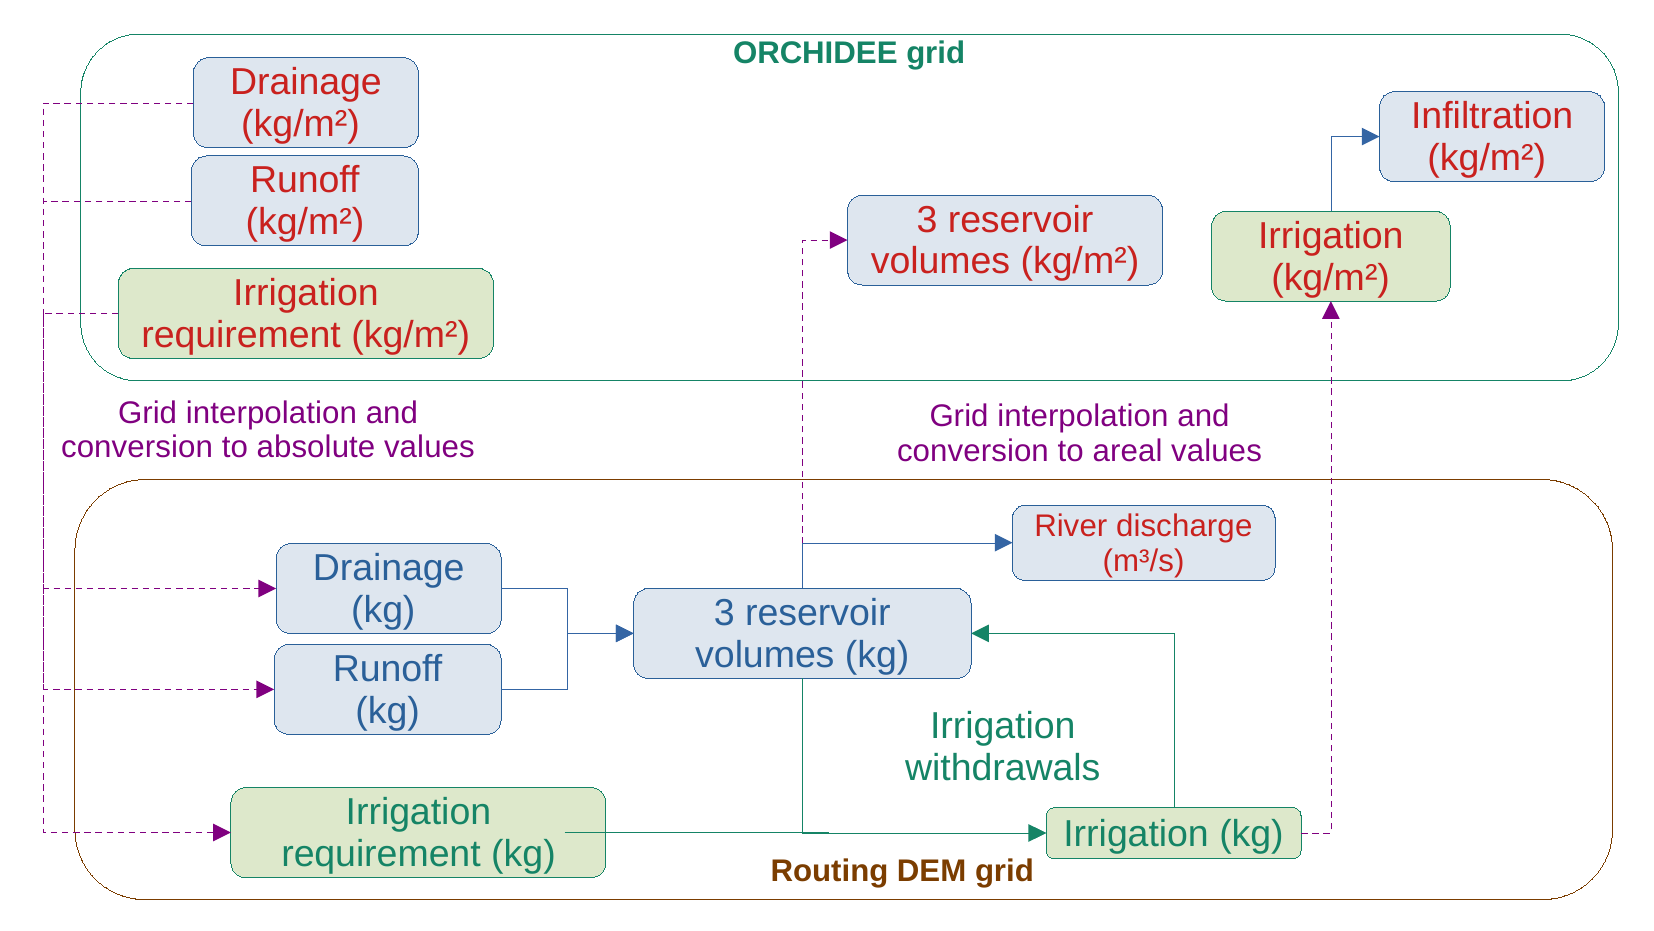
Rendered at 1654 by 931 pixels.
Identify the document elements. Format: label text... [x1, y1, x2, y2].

text_box Irrigation requirement (kg) [230, 787, 606, 878]
text_box Grid interpolation and conversion to absolute values [43, 387, 494, 472]
text_box Irrigation withdrawals [890, 696, 1116, 796]
text_box River discharge (m³/s) [1012, 505, 1276, 581]
text_box ORCHIDEE grid [718, 28, 1094, 113]
text_box Irrigation requirement (kg/m²) [118, 268, 494, 359]
text_box Drainage (kg/m²) [193, 57, 419, 148]
text_box Drainage (kg) [276, 543, 502, 634]
text_box Irrigation (kg) [1046, 807, 1302, 859]
text_box 3 reservoir volumes (kg/m²) [847, 195, 1163, 286]
text_box [74, 479, 1613, 900]
text_box Irrigation (kg/m²) [1211, 211, 1451, 302]
text_box Infiltration (kg/m²) [1379, 91, 1605, 182]
text_box Runoff (kg/m²) [191, 155, 419, 246]
text_box [80, 34, 1619, 381]
text_box 3 reservoir volumes (kg) [633, 588, 972, 679]
text_box Grid interpolation and conversion to areal values [858, 390, 1302, 475]
text_box Routing DEM grid [755, 845, 1131, 896]
text_box Runoff (kg) [274, 644, 502, 735]
